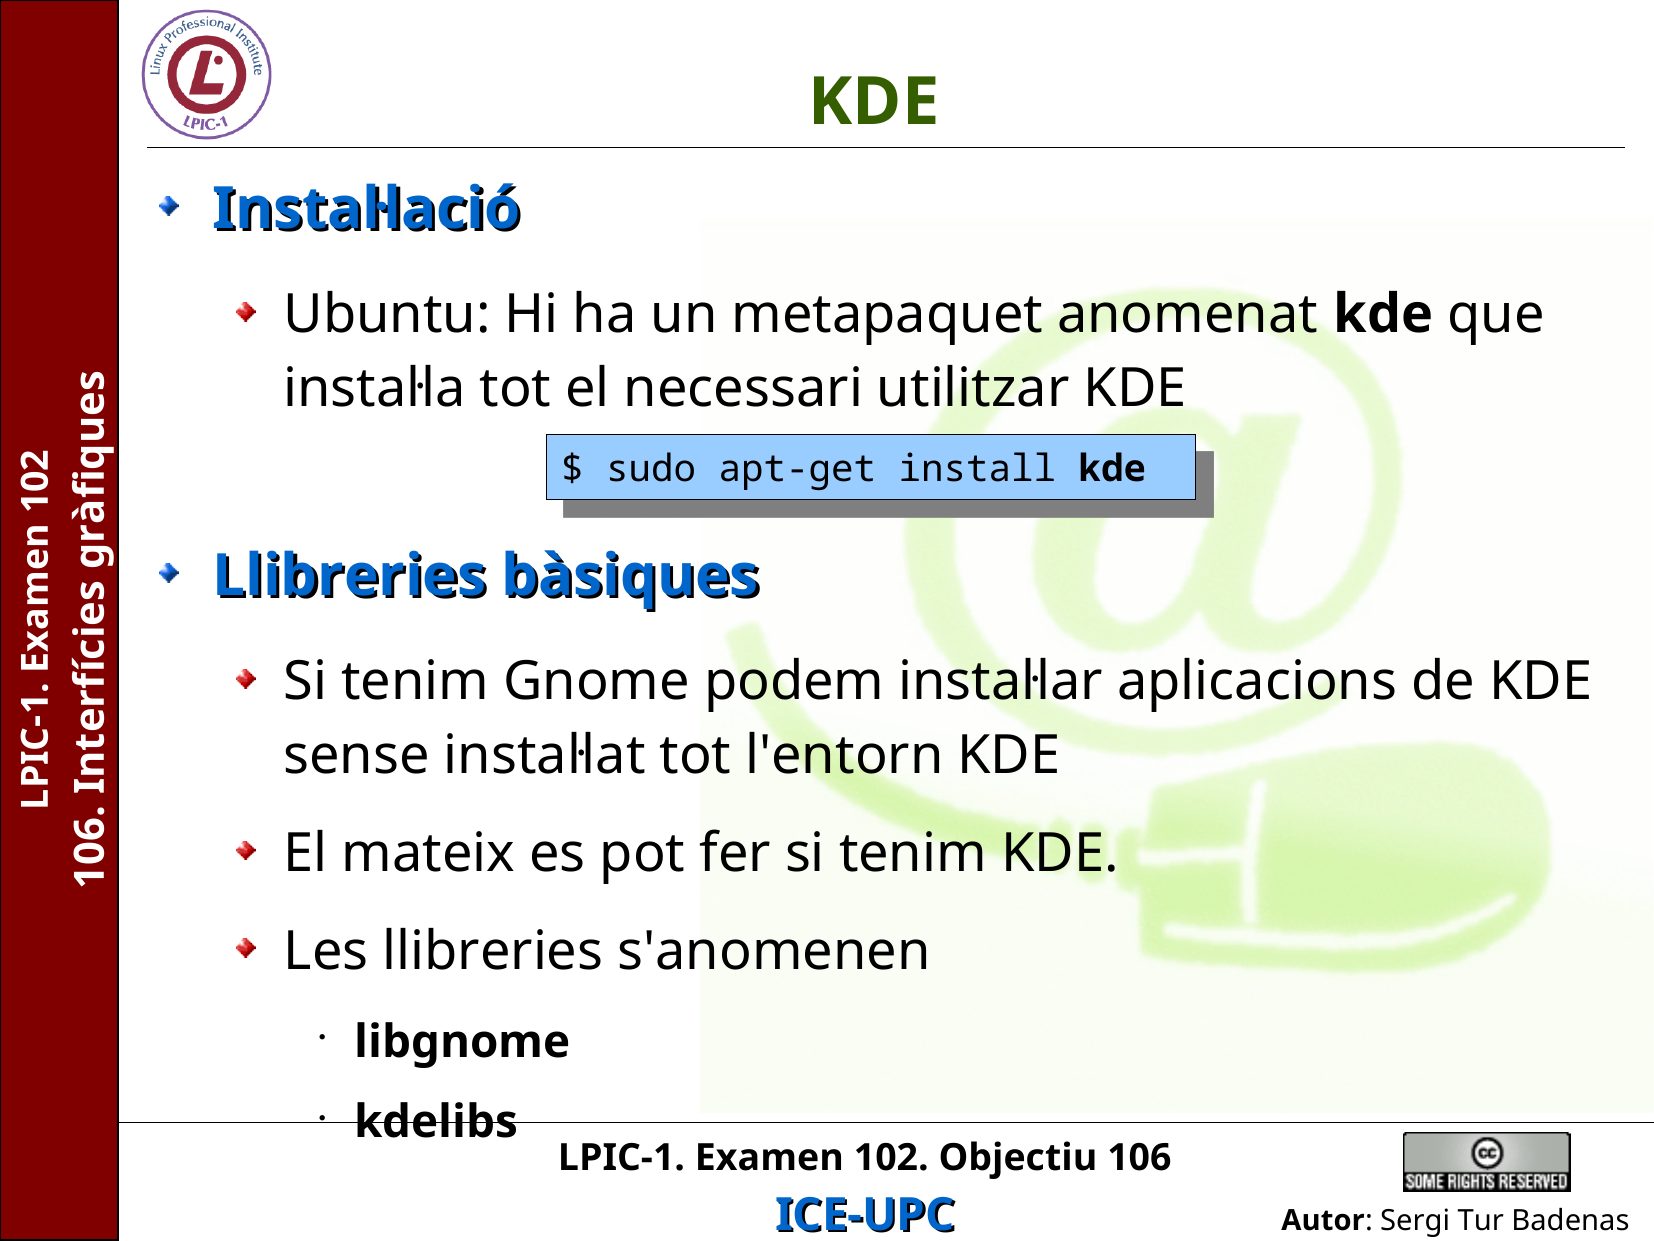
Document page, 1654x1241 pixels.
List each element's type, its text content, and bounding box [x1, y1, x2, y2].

list Instal·lació Ubuntu: Hi ha un metapaquet anomenat kde que instal·la tot el necessari utilitzar KDE Llibreries bàsiques Si tenim Gnome podem instal·lar aplicacions de KDE sense instal·lat tot l'entorn KDE El mateix es pot fer si tenim KDE. Les llibreries s'anomenen libgnome kdelibs [141, 166, 1630, 1045]
picture [135, 5, 277, 49]
picture [700, 217, 1654, 1113]
picture [1403, 1132, 1571, 1192]
text_box $ sudo apt-get install kde [546, 434, 1196, 493]
title KDE [129, 49, 1619, 148]
